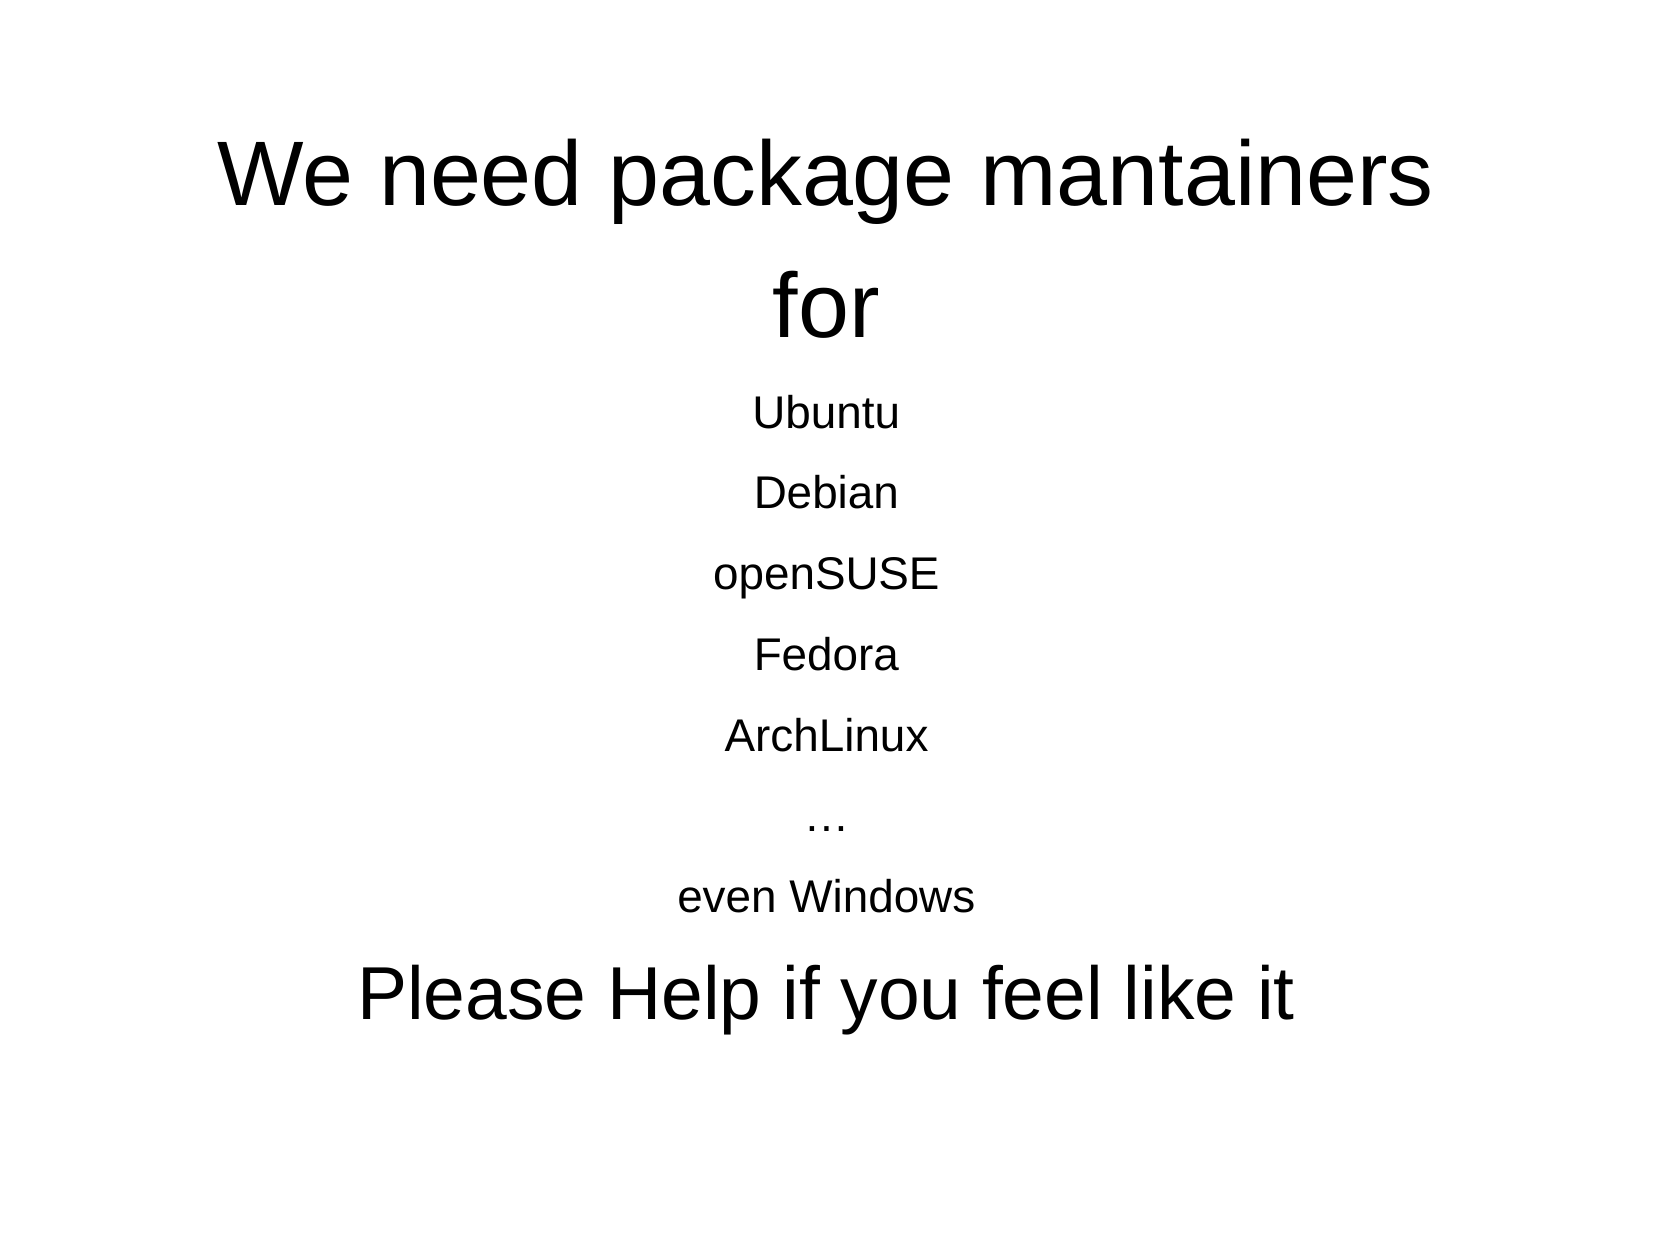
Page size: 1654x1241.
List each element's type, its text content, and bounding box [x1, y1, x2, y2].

list We need package mantainers for Ubuntu Debian openSUSE Fedora ArchLinux … even Windows Please Help if you feel like it [82, 122, 1571, 1218]
